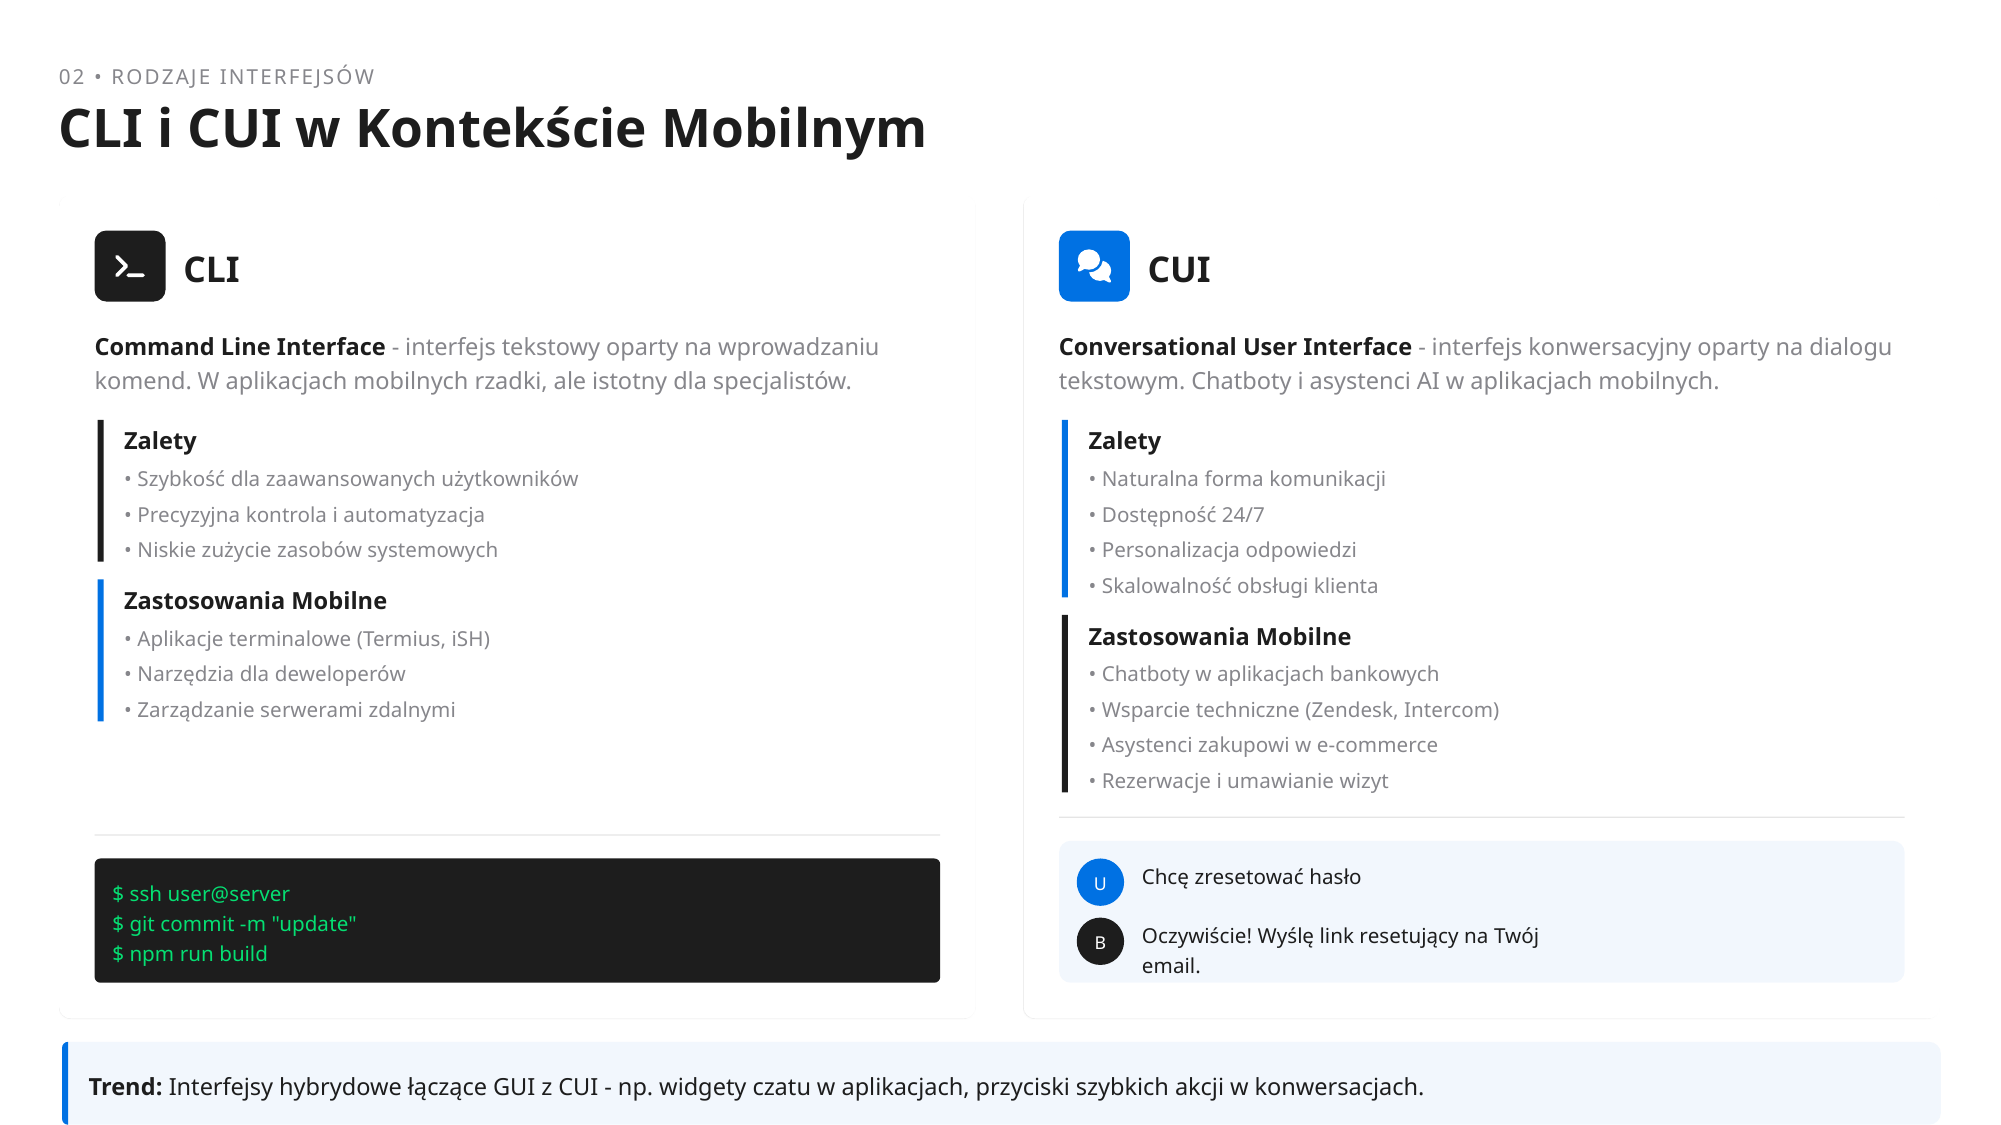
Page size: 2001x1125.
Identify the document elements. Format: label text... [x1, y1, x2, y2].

text_box $ ssh user@server [112, 876, 933, 906]
text_box Command Line Interface - interfejs tekstowy oparty na wprowadzaniu komend. W aplikacjach mobilnych rzadki, ale istotny dla specjalistów. [95, 325, 952, 396]
text_box • Precyzyjna kontrola i automatyzacja [124, 497, 951, 526]
text_box • Naturalna forma komunikacji [1089, 461, 1915, 491]
text_box • Niskie zużycie zasobów systemowych [124, 532, 951, 562]
text_box 02 • RODZAJE INTERFEJSÓW [59, 59, 1951, 89]
text_box Oczywiście! Wyślę link resetujący na Twój email. [1142, 918, 1591, 947]
text_box CLI [183, 242, 257, 290]
text_box Zastosowania Mobilne [124, 579, 952, 615]
text_box • Narzędzia dla deweloperów [124, 656, 951, 686]
text_box • Dostępność 24/7 [1089, 497, 1915, 526]
text_box Chcę zresetować hasło [1142, 858, 1364, 888]
text_box • Zarządzanie serwerami zdalnymi [124, 692, 951, 721]
text_box [59, 195, 976, 1019]
text_box Conversational User Interface - interfejs konwersacyjny oparty na dialogu tekstowym. Chatboty i asystenci AI w aplikacjach mobilnych. [1059, 325, 1916, 396]
text_box U [1072, 858, 1128, 906]
text_box Trend: Interfejsy hybrydowe łączące GUI z CUI - np. widgety czatu w aplikacjach, przyciski szybkich akcji w konwersacjach. [89, 1065, 1929, 1101]
text_box Zalety [124, 420, 952, 455]
text_box $ git commit -m "update" [112, 906, 933, 935]
text_box • Wsparcie techniczne (Zendesk, Intercom) [1089, 692, 1915, 721]
text_box Zalety [1089, 420, 1916, 455]
text_box CUI [1148, 242, 1226, 290]
text_box $ npm run build [112, 935, 933, 965]
text_box B [1072, 918, 1128, 965]
text_box • Asystenci zakupowi w e-commerce [1089, 727, 1915, 757]
text_box • Chatboty w aplikacjach bankowych [1089, 656, 1915, 686]
text_box [1023, 195, 1941, 1019]
text_box [62, 1041, 1941, 1125]
text_box • Aplikacje terminalowe (Termius, iSH) [124, 621, 951, 650]
text_box CLI i CUI w Kontekście Mobilnym [59, 100, 1967, 160]
text_box Zastosowania Mobilne [1089, 615, 1916, 650]
text_box • Personalizacja odpowiedzi [1089, 532, 1915, 562]
text_box • Skalowalność obsługi klienta [1089, 568, 1915, 597]
text_box • Rezerwacje i umawianie wizyt [1089, 763, 1915, 792]
text_box • Szybkość dla zaawansowanych użytkowników [124, 461, 951, 491]
